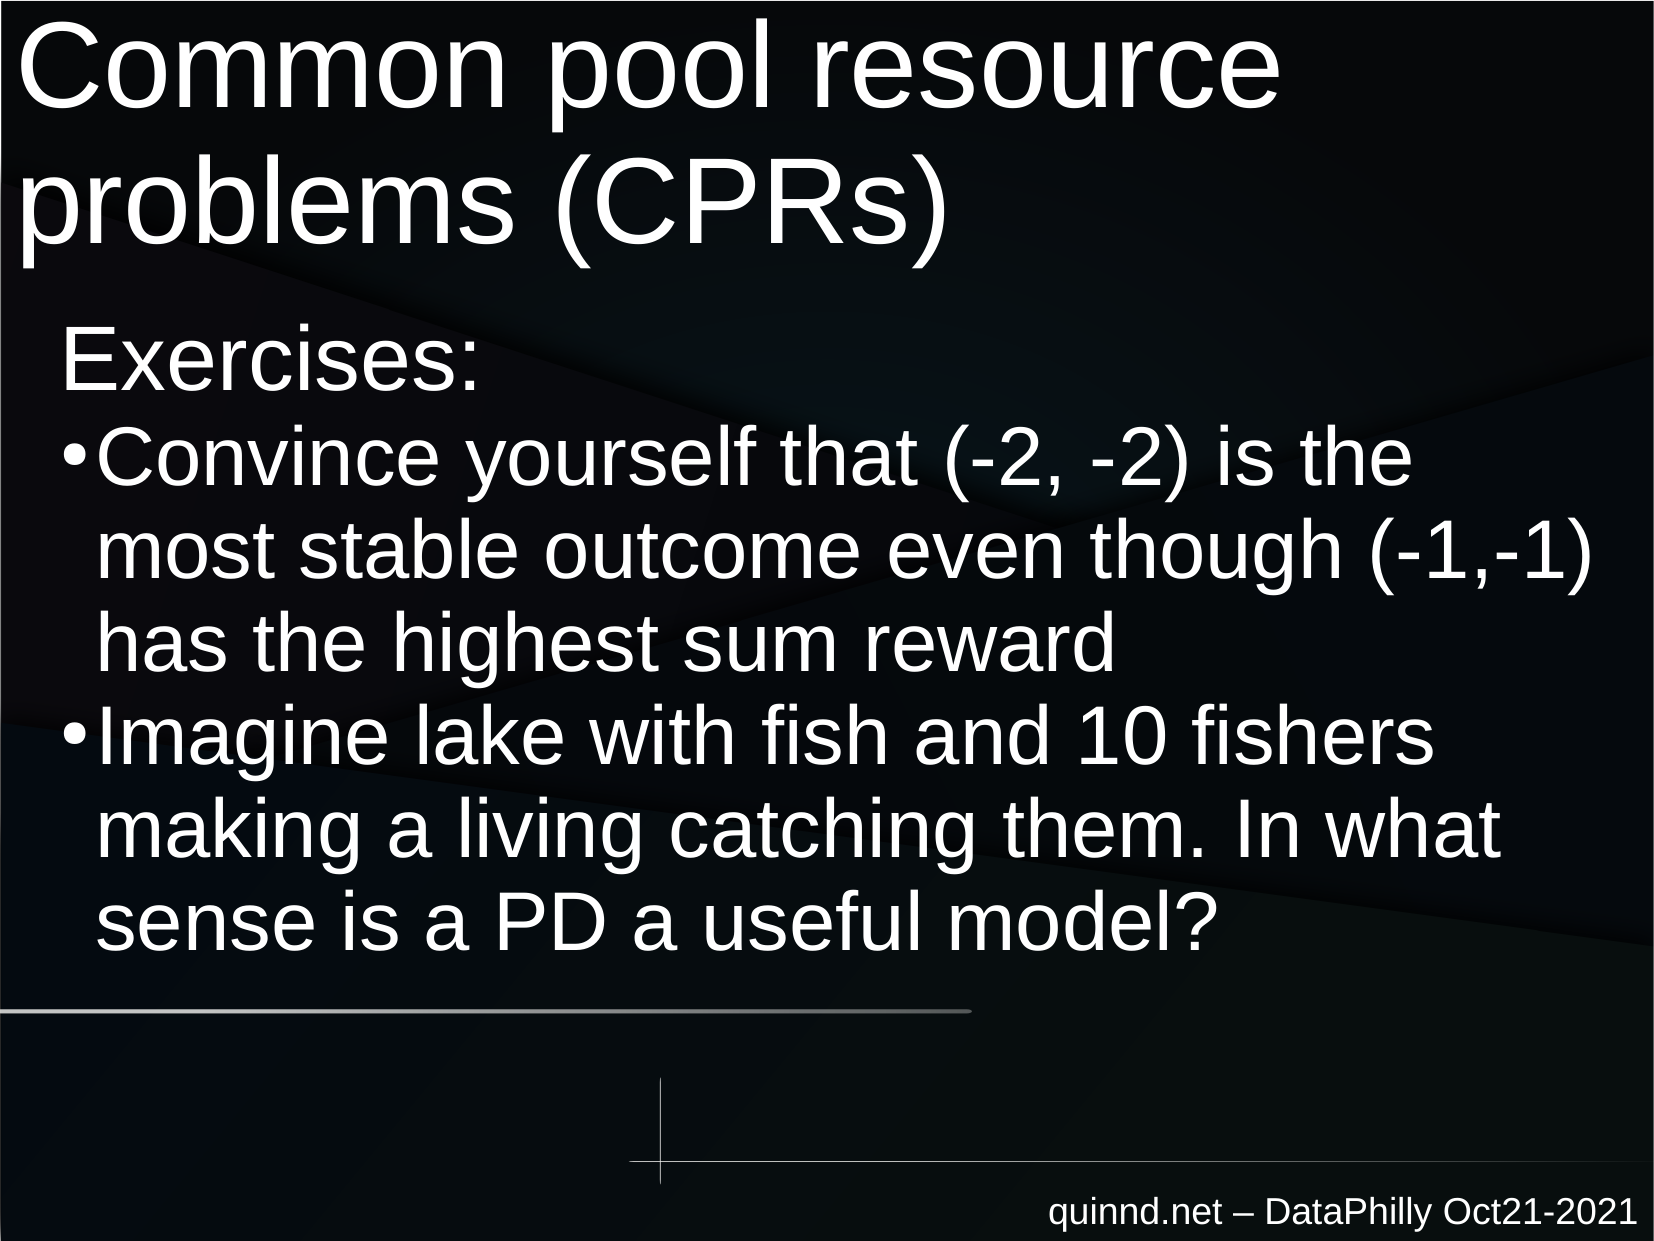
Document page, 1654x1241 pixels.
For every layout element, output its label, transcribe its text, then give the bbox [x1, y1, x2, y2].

picture [0, 0, 1654, 1241]
title Common pool resource problems (CPRs) [15, 0, 1651, 271]
text_box Exercises: Convince yourself that (-2, -2) is the most stable outcome even though (-1,-1) has the highest sum reward Imagine lake with fish and 10 fishers making a living catching them. In what sense is a PD a useful model? [45, 300, 1621, 976]
